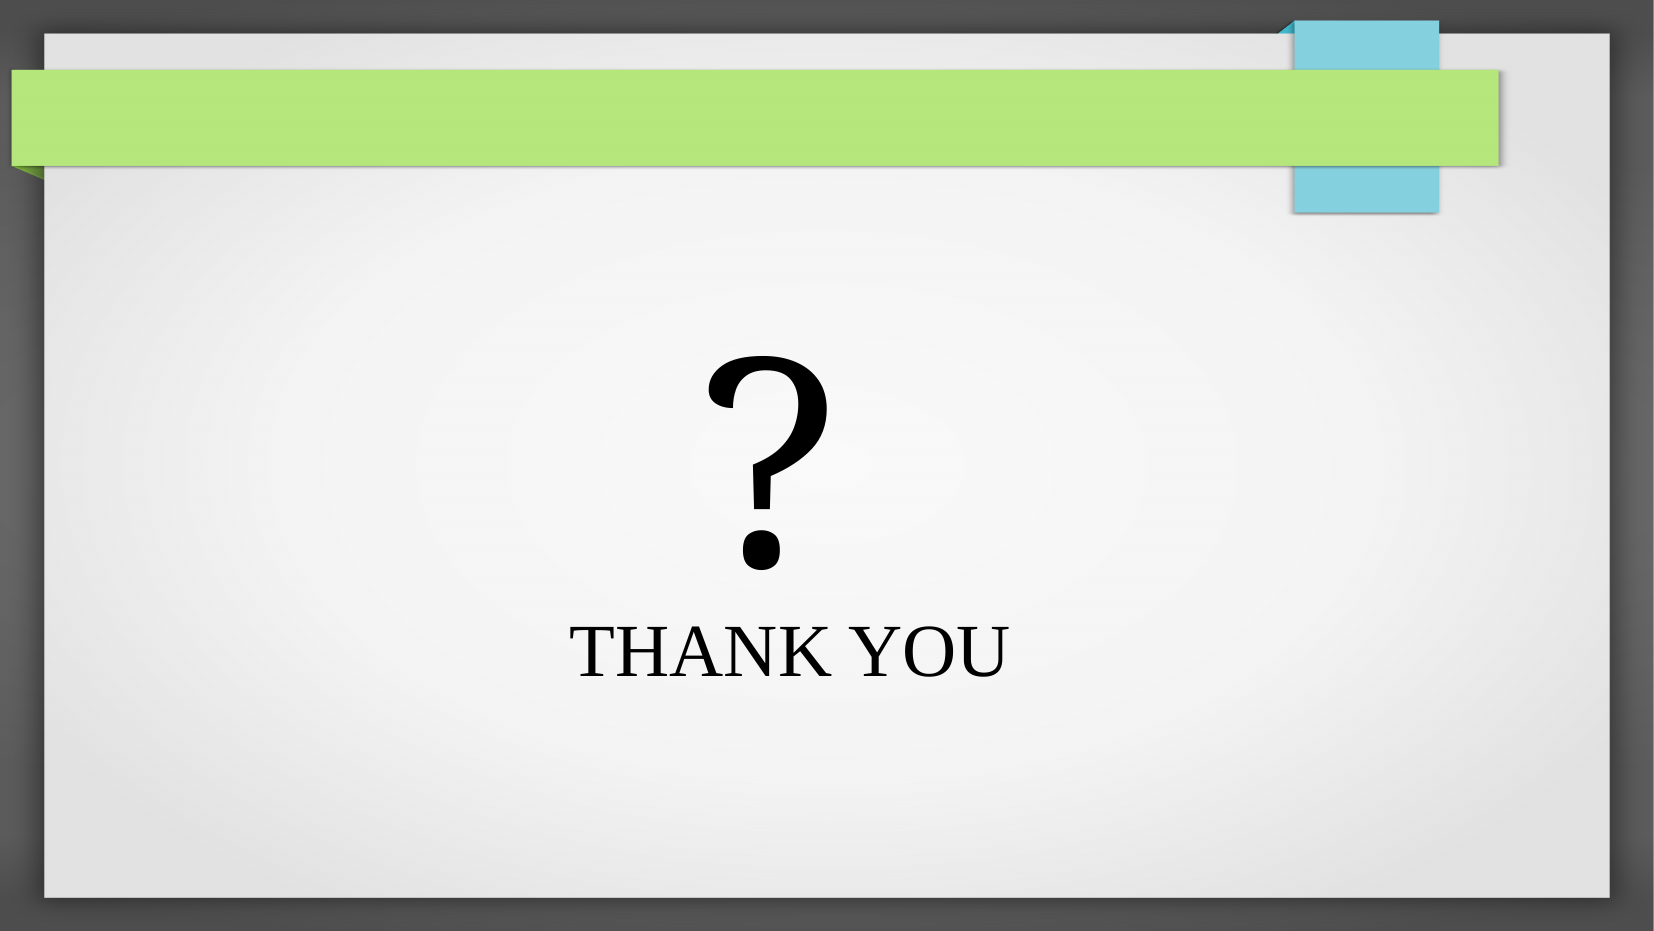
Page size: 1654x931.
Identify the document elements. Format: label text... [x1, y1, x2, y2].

text_box THANK YOU [555, 602, 1027, 701]
picture [0, 0, 1654, 931]
text_box ? [685, 248, 845, 557]
